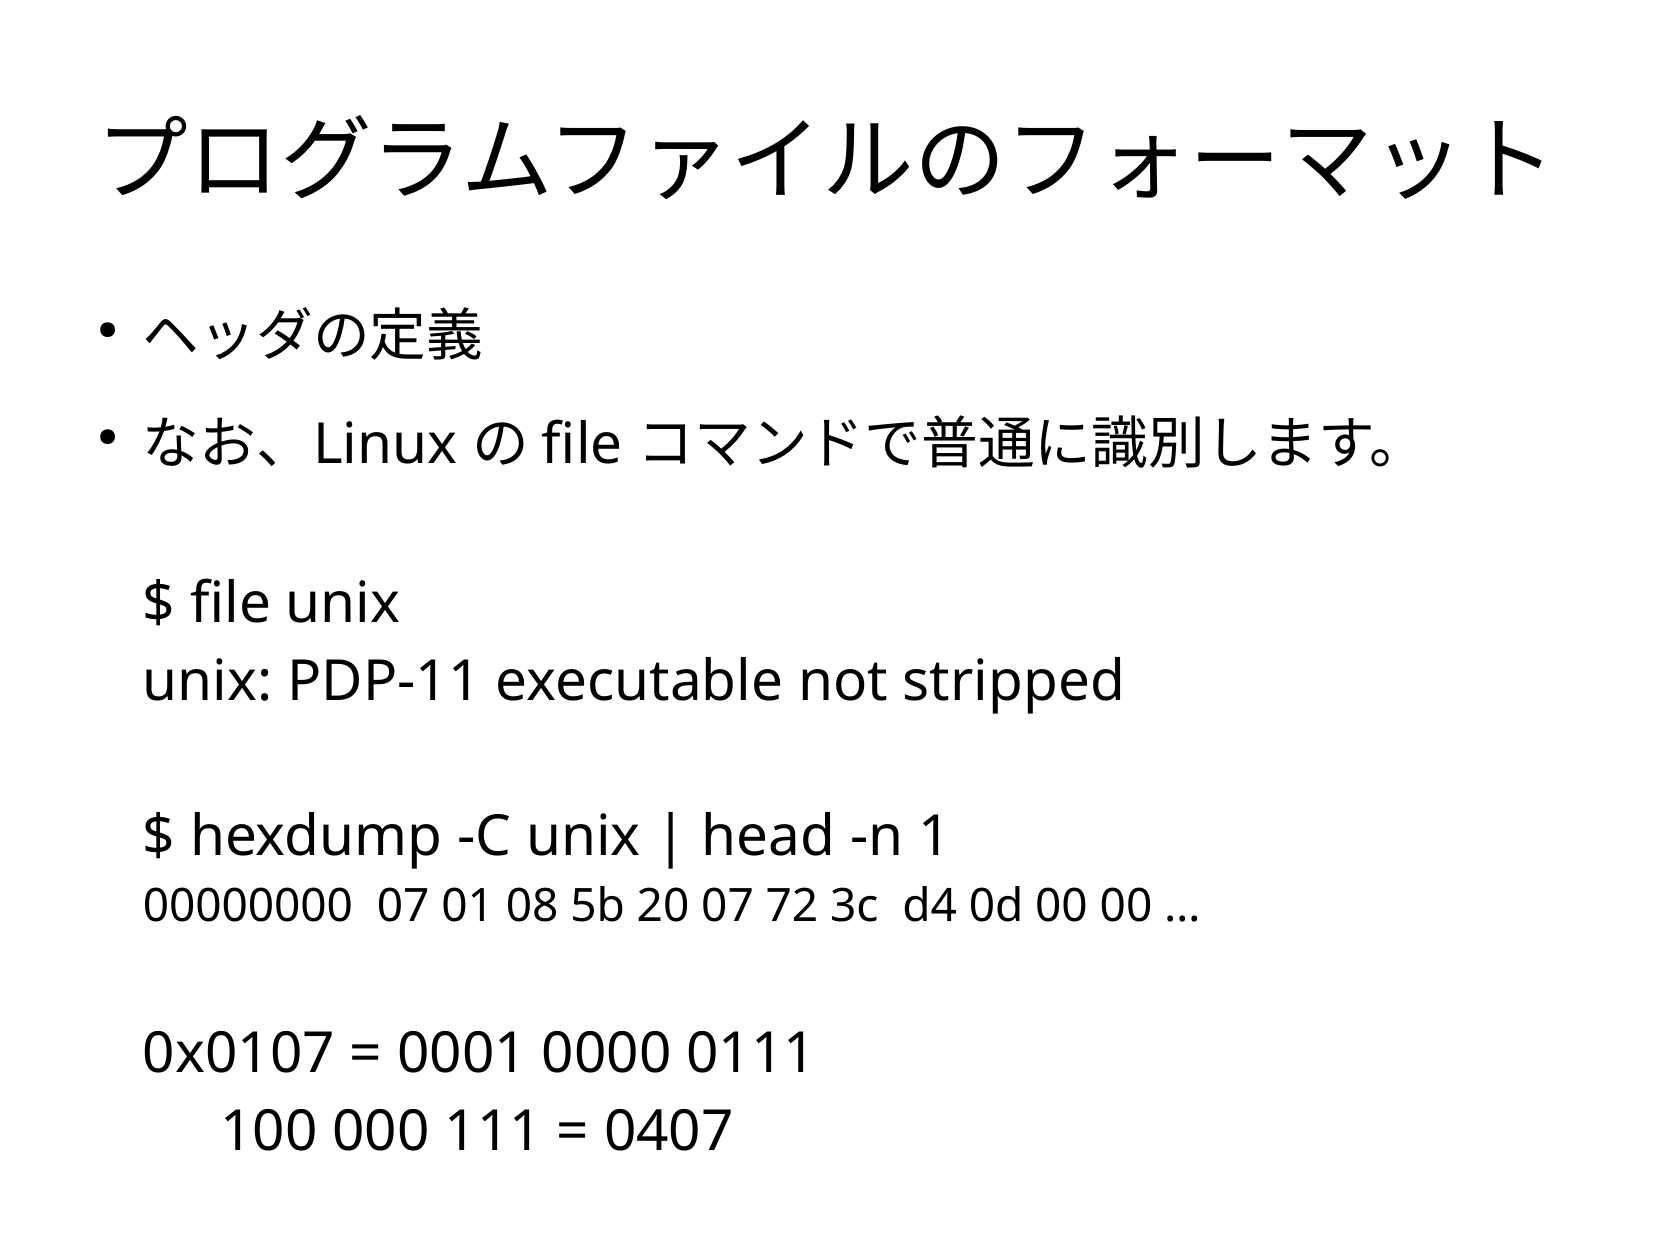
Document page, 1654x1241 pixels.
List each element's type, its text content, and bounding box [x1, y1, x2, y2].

title プログラムファイルのフォーマット [82, 49, 1571, 257]
list ヘッダの定義 なお、Linux の file コマンドで普通に識別します。 $ file unix unix: PDP-11 executable not stripped $ hexdump -C unix | head -n 1 00000000 07 01 08 5b 20 07 72 3c d4 0d 00 00 … 0x0107 = 0001 0000 0111 100 000 111 = 0407 [82, 290, 1538, 1170]
